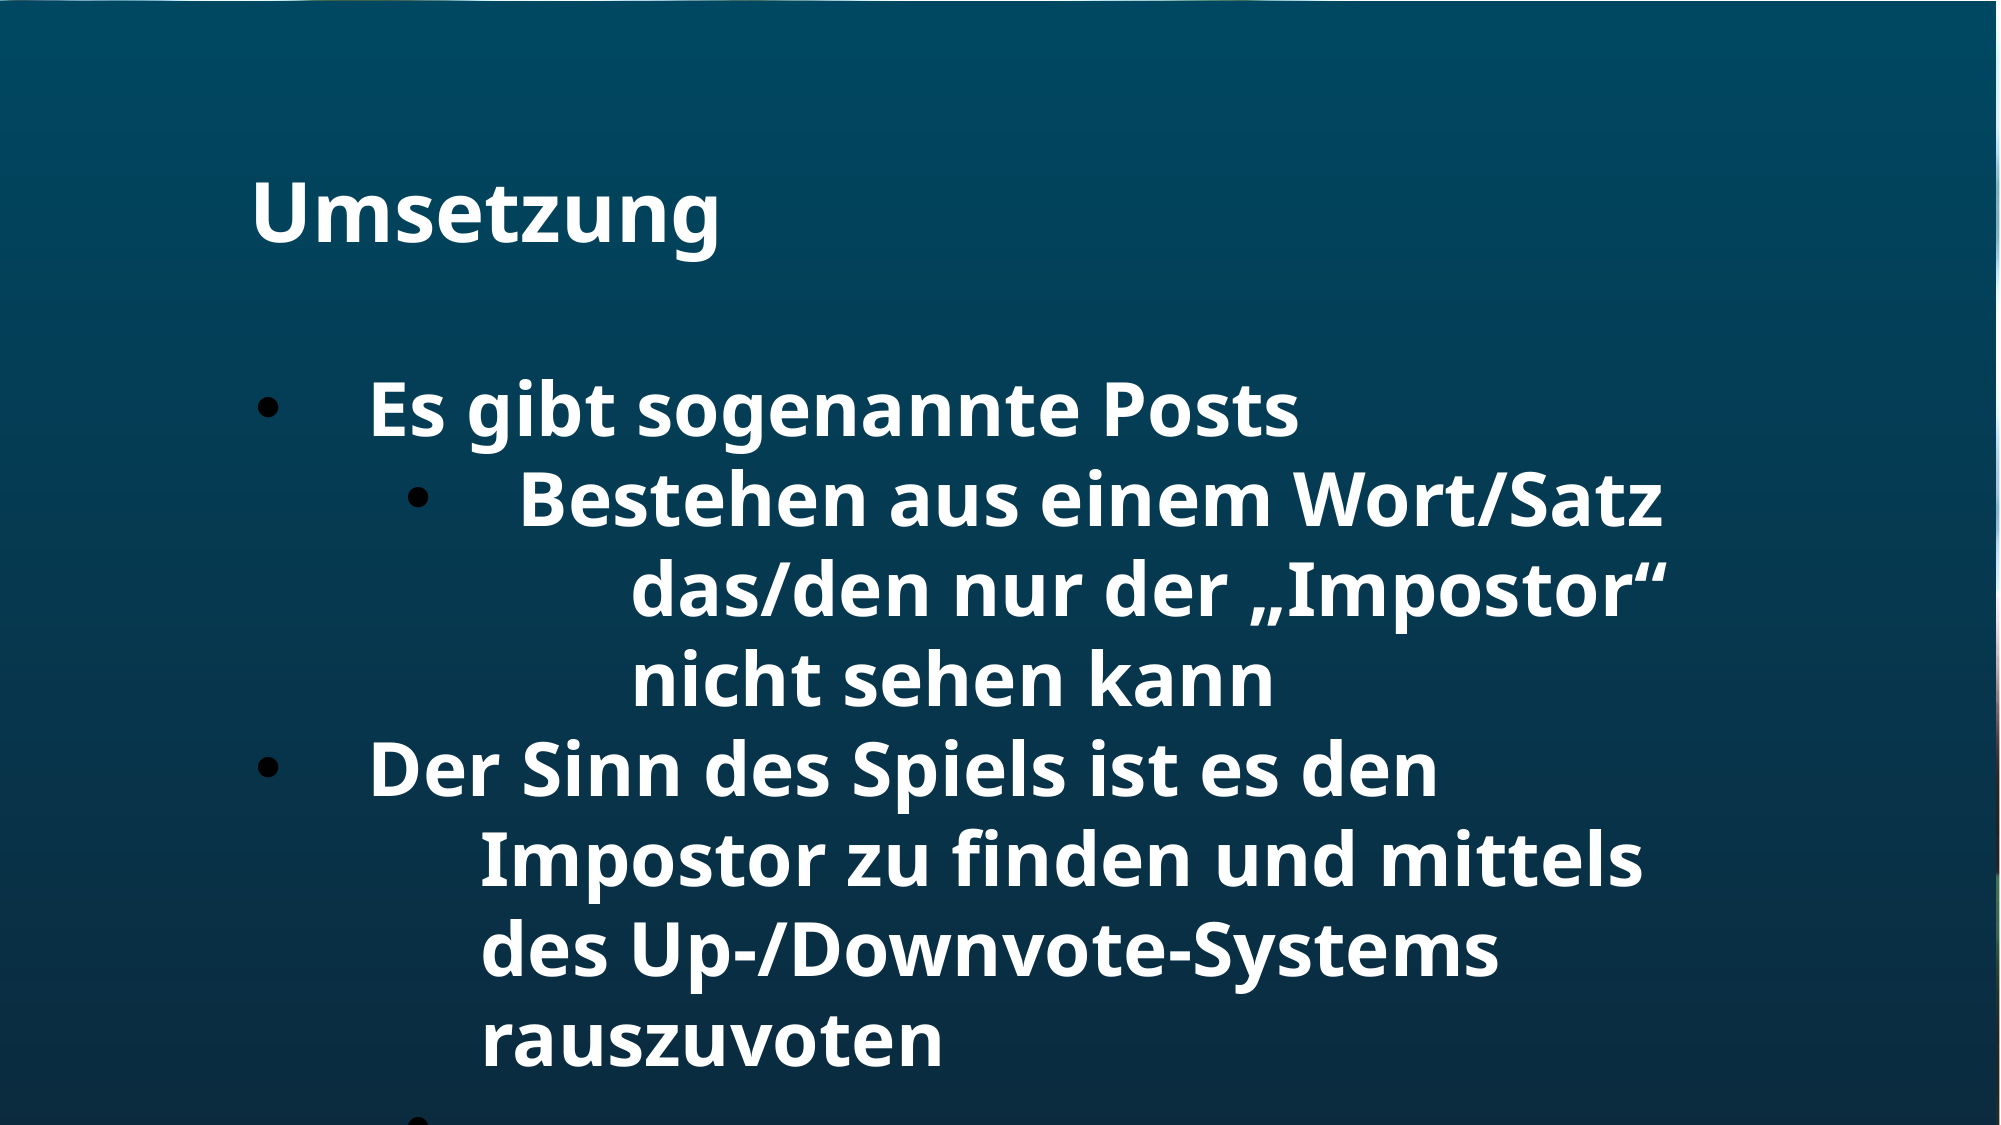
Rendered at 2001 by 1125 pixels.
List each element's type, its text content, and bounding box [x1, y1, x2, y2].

text_box Es gibt sogenannte Posts Bestehen aus einem Wort/Satz das/den nur der „Impostor“ nicht sehen kann Der Sinn des Spiels ist es den Impostor zu finden und mittels des Up-/Downvote-Systems rauszuvoten [241, 354, 1759, 991]
text_box [0, 2, 1996, 1125]
picture [1996, 0, 2000, 1125]
text_box Umsetzung [235, 149, 1839, 269]
